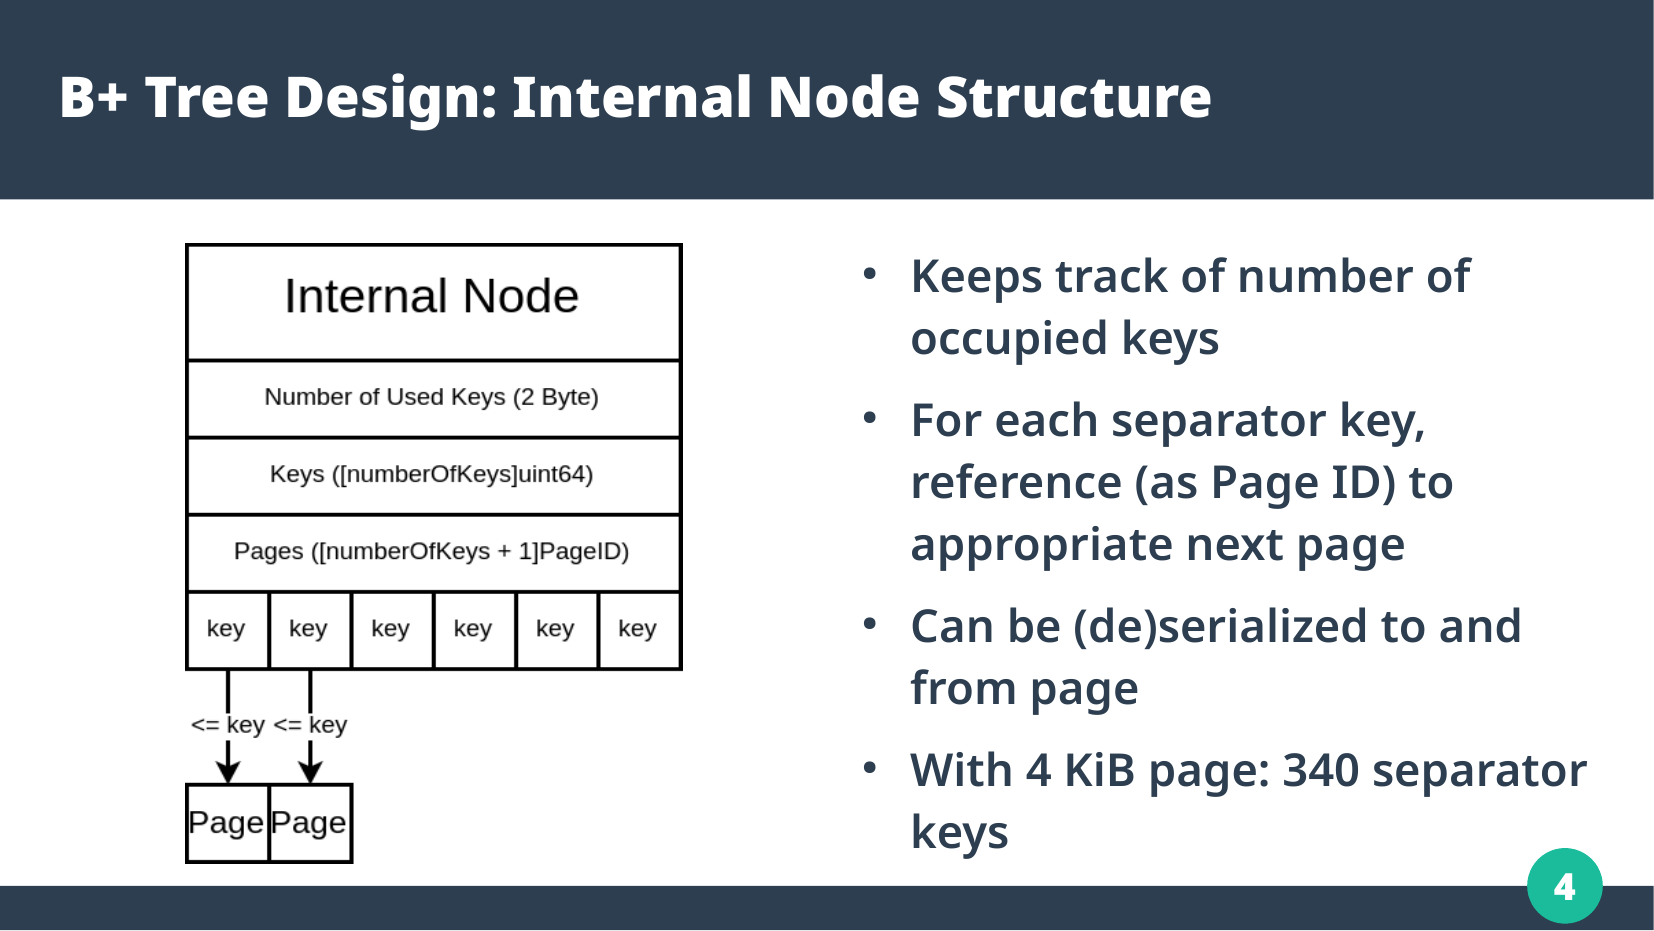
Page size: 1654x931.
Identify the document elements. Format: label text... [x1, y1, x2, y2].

picture [185, 243, 683, 864]
list Keeps track of number of occupied keys For each separator key, reference (as Page ID) to appropriate next page Can be (de)serialized to and from page With 4 KiB page: 340 separator keys [845, 243, 1596, 864]
title B+ Tree Design: Internal Node Structure [59, 37, 1595, 155]
